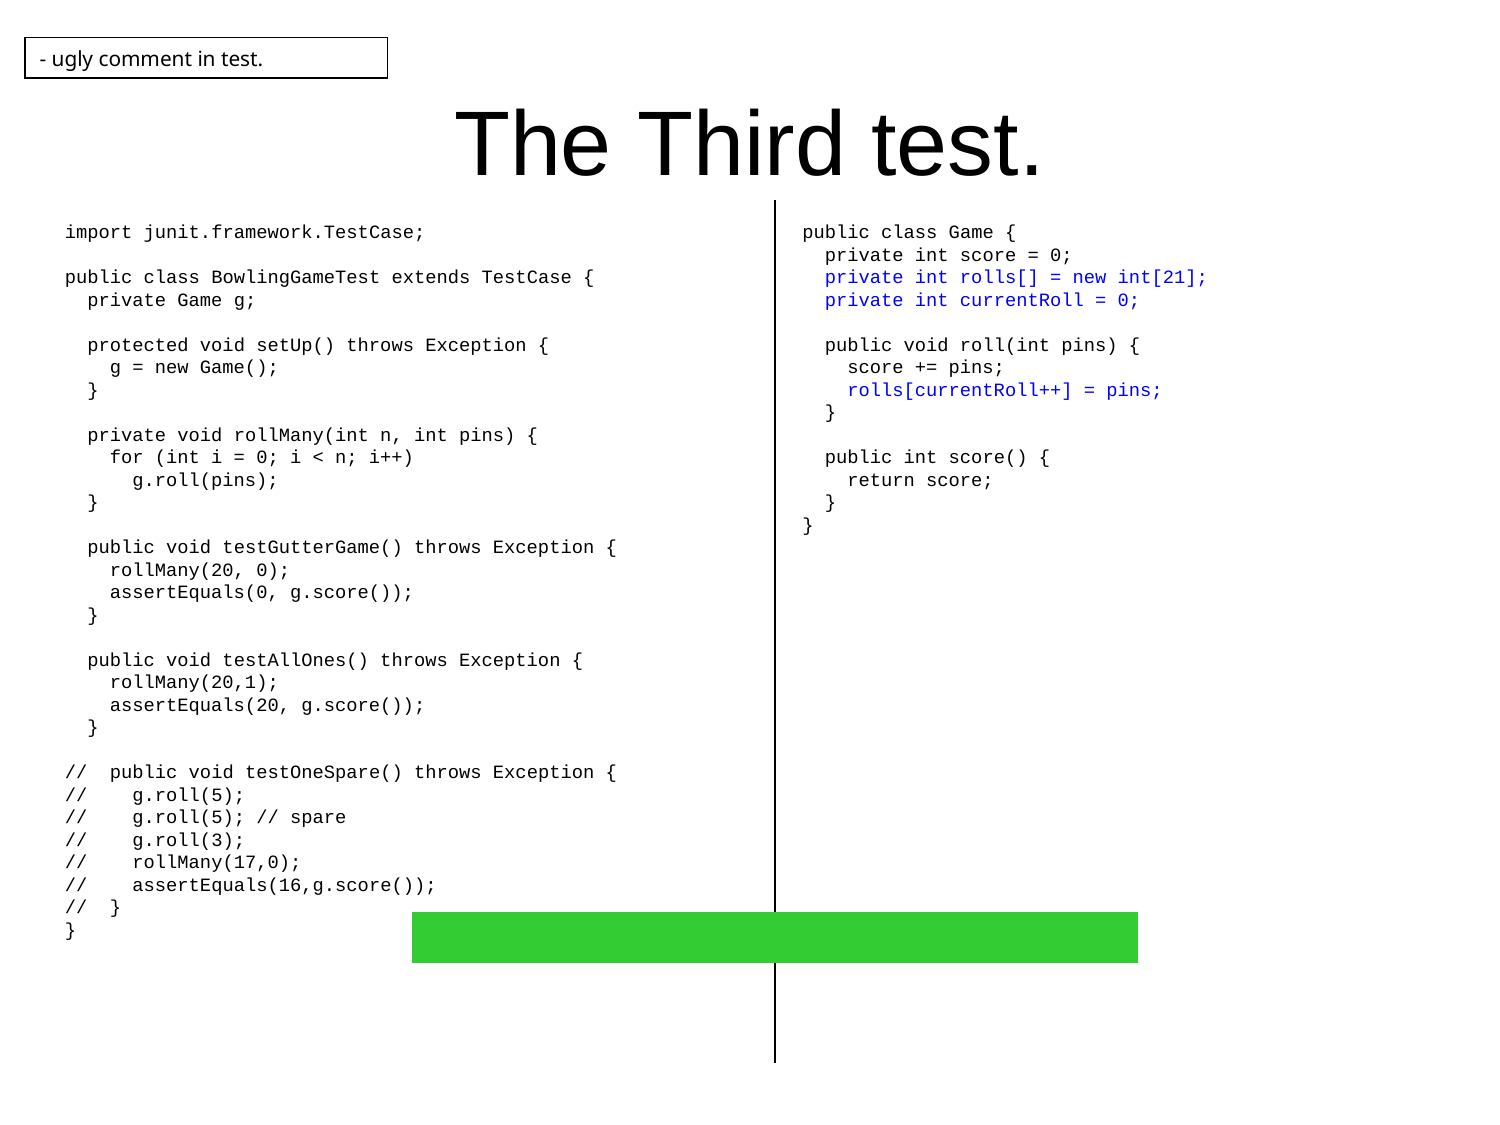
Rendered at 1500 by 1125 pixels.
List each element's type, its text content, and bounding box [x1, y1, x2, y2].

title The Third test. [75, 45, 1426, 233]
text_box public class Game { private int score = 0; private int rolls[] = new int[21]; private int currentRoll = 0; public void roll(int pins) { score += pins; rolls[currentRoll++] = pins; } public int score() { return score; } } [787, 212, 1451, 543]
text_box - ugly comment in test. [24, 37, 388, 78]
text_box [412, 912, 1138, 963]
text_box import junit.framework.TestCase; public class BowlingGameTest extends TestCase { private Game g; protected void setUp() throws Exception { g = new Game(); } private void rollMany(int n, int pins) { for (int i = 0; i < n; i++) g.roll(pins); } public void testGutterGame() throws Exception { rollMany(20, 0); assertEquals(0, g.score()); } public void testAllOnes() throws Exception { rollMany(20,1); assertEquals(20, g.score()); } // public void testOneSpare() throws Exception { // g.roll(5); // g.roll(5); // spare // g.roll(3); // rollMany(17,0); // assertEquals(16,g.score()); // } } [50, 212, 713, 948]
